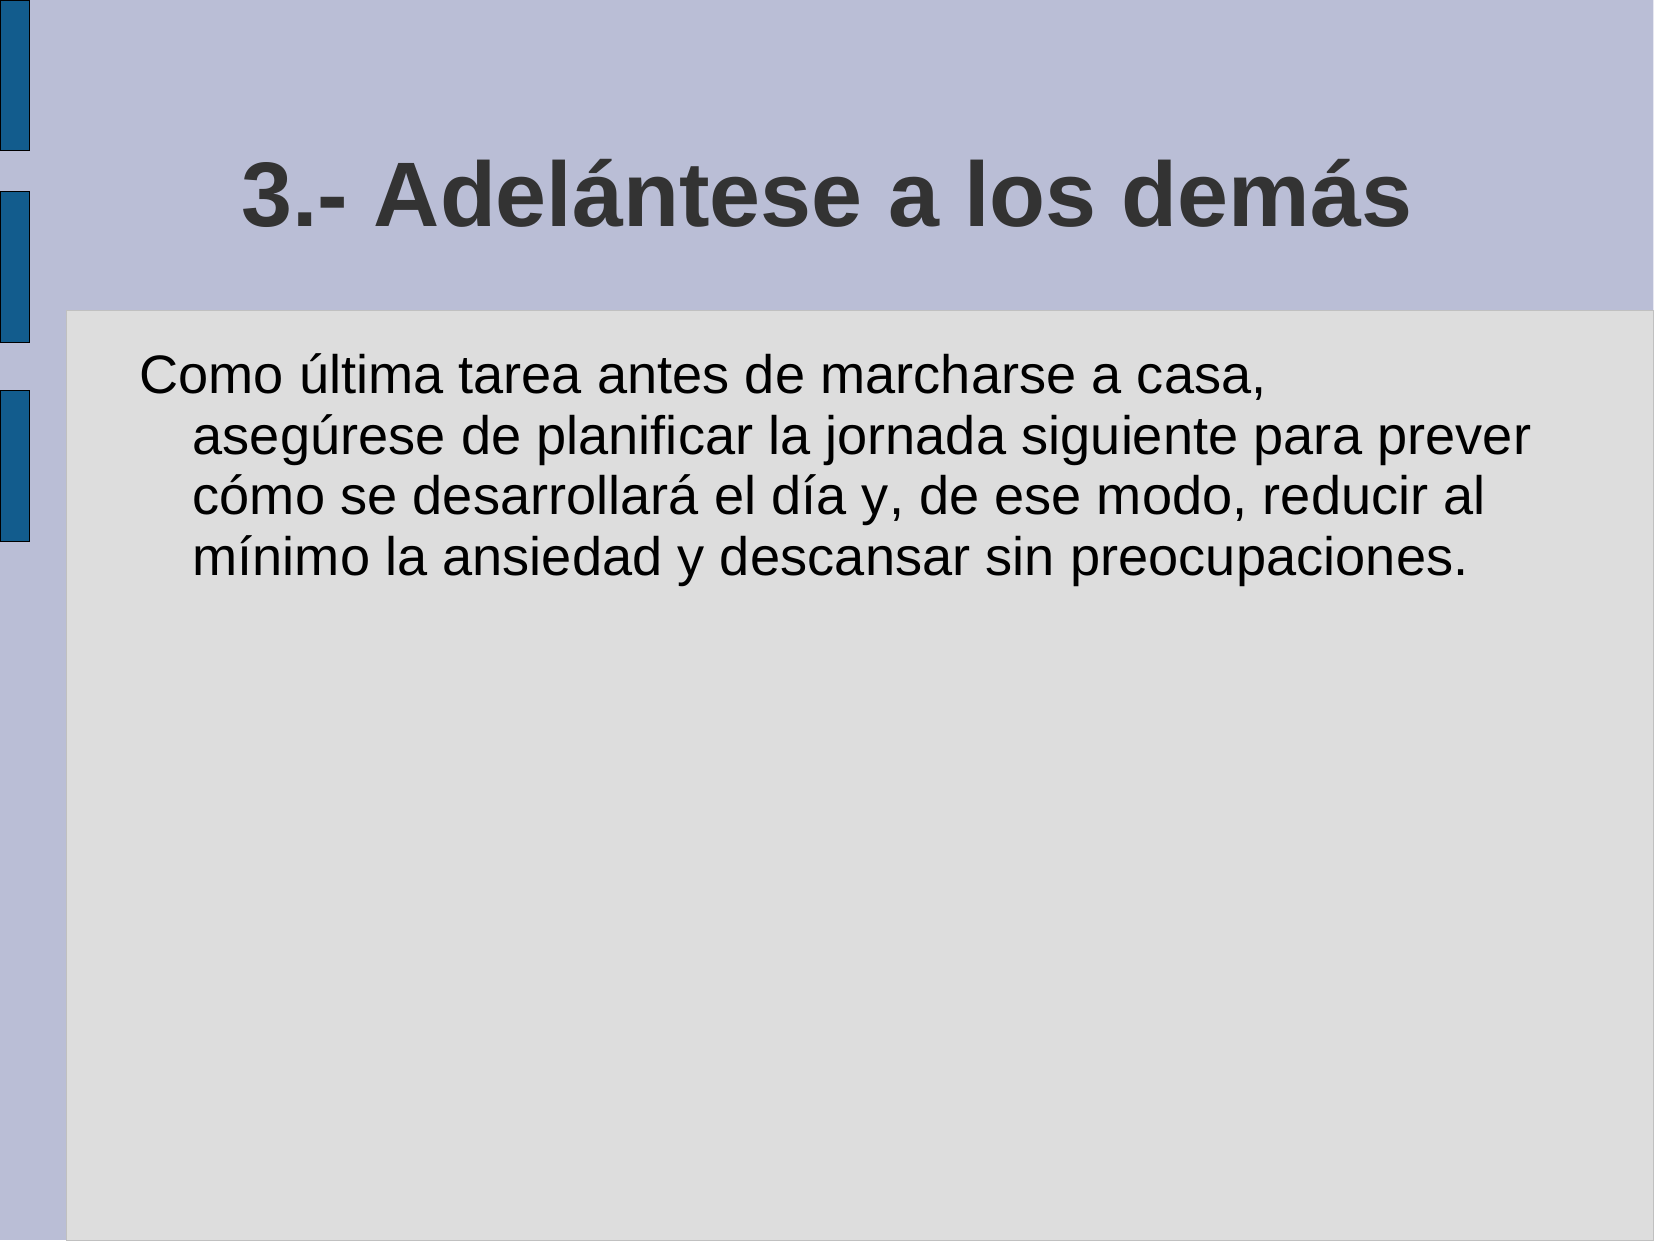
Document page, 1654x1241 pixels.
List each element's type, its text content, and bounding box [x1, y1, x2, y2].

title 3.- Adelántese a los demás [121, 91, 1534, 299]
list Como última tarea antes de marcharse a casa, asegúrese de planificar la jornada siguiente para prever cómo se desarrollará el día y, de ese modo, reducir al mínimo la ansiedad y descansar sin preocupaciones. [121, 344, 1534, 1127]
